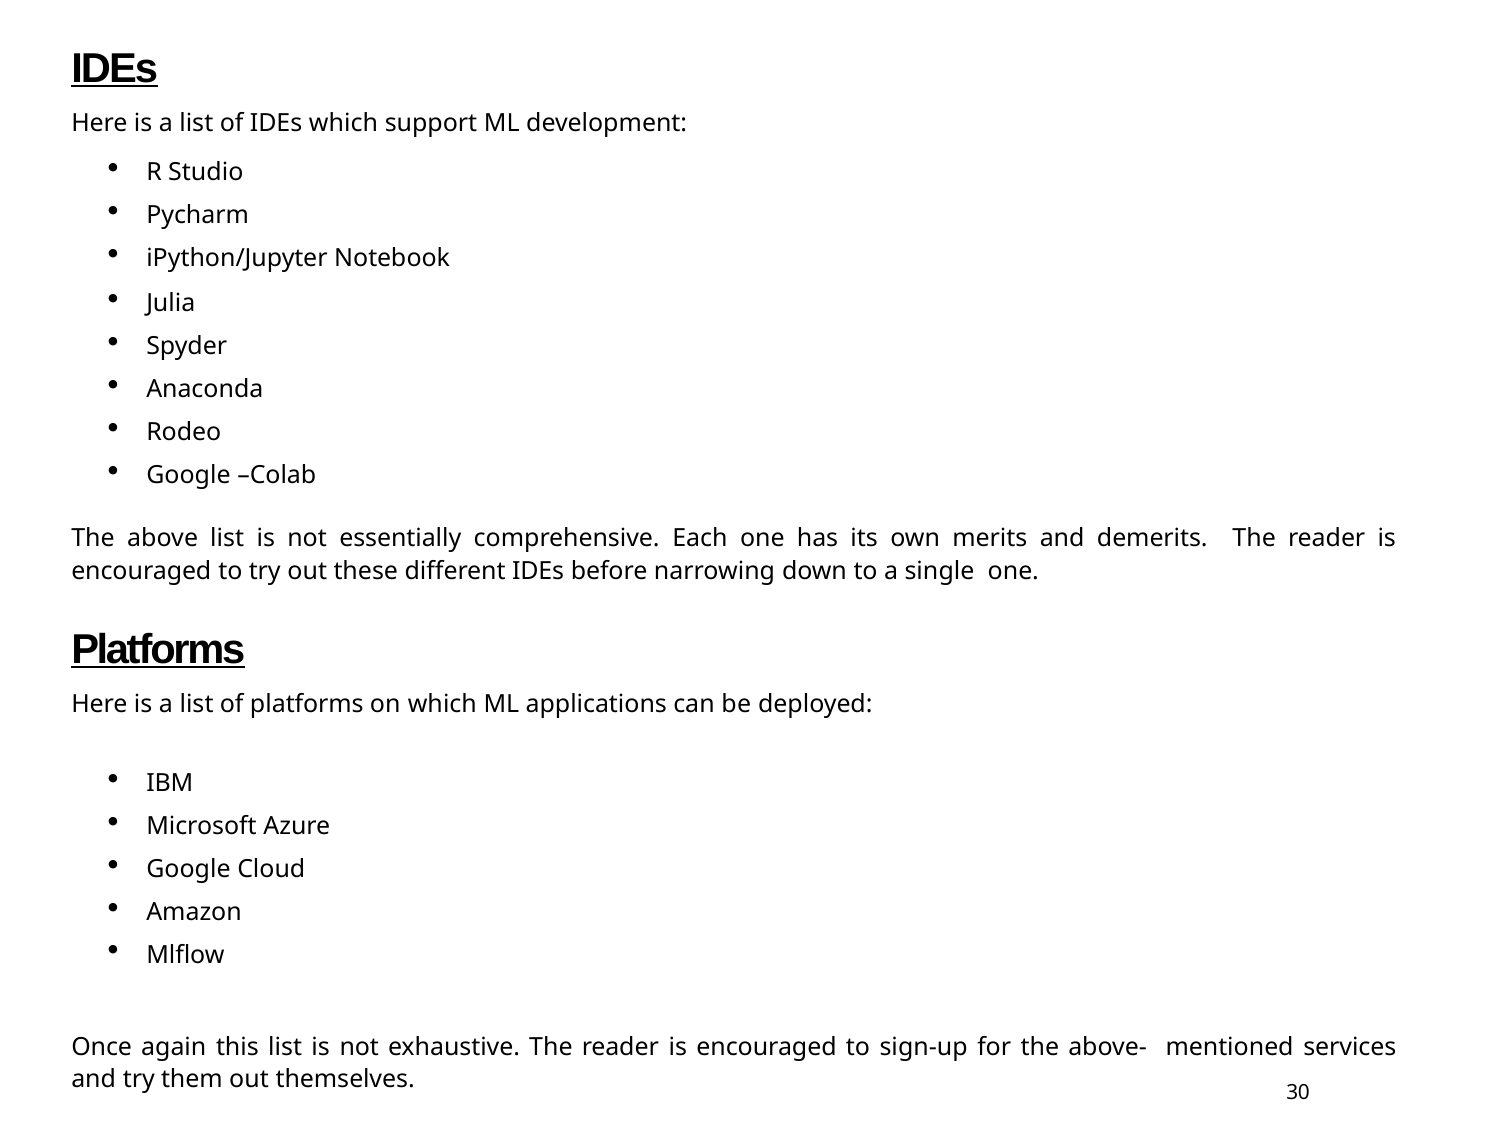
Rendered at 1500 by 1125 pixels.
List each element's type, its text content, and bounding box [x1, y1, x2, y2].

slide_number 30 [1279, 1076, 1328, 1125]
text_box IDEs Here is a list of IDEs which support ML development: R Studio Pycharm iPython/Jupyter Notebook Julia Spyder Anaconda Rodeo Google –Colab The above list is not essentially comprehensive. Each one has its own merits and demerits. The reader is encouraged to try out these different IDEs before narrowing down to a single one. Platforms Here is a list of platforms on which ML applications can be deployed: IBM Microsoft Azure Google Cloud Amazon Mlflow Once again this list is not exhaustive. The reader is encouraged to sign-up for the above- mentioned services and try them out themselves. [69, 25, 1401, 1093]
